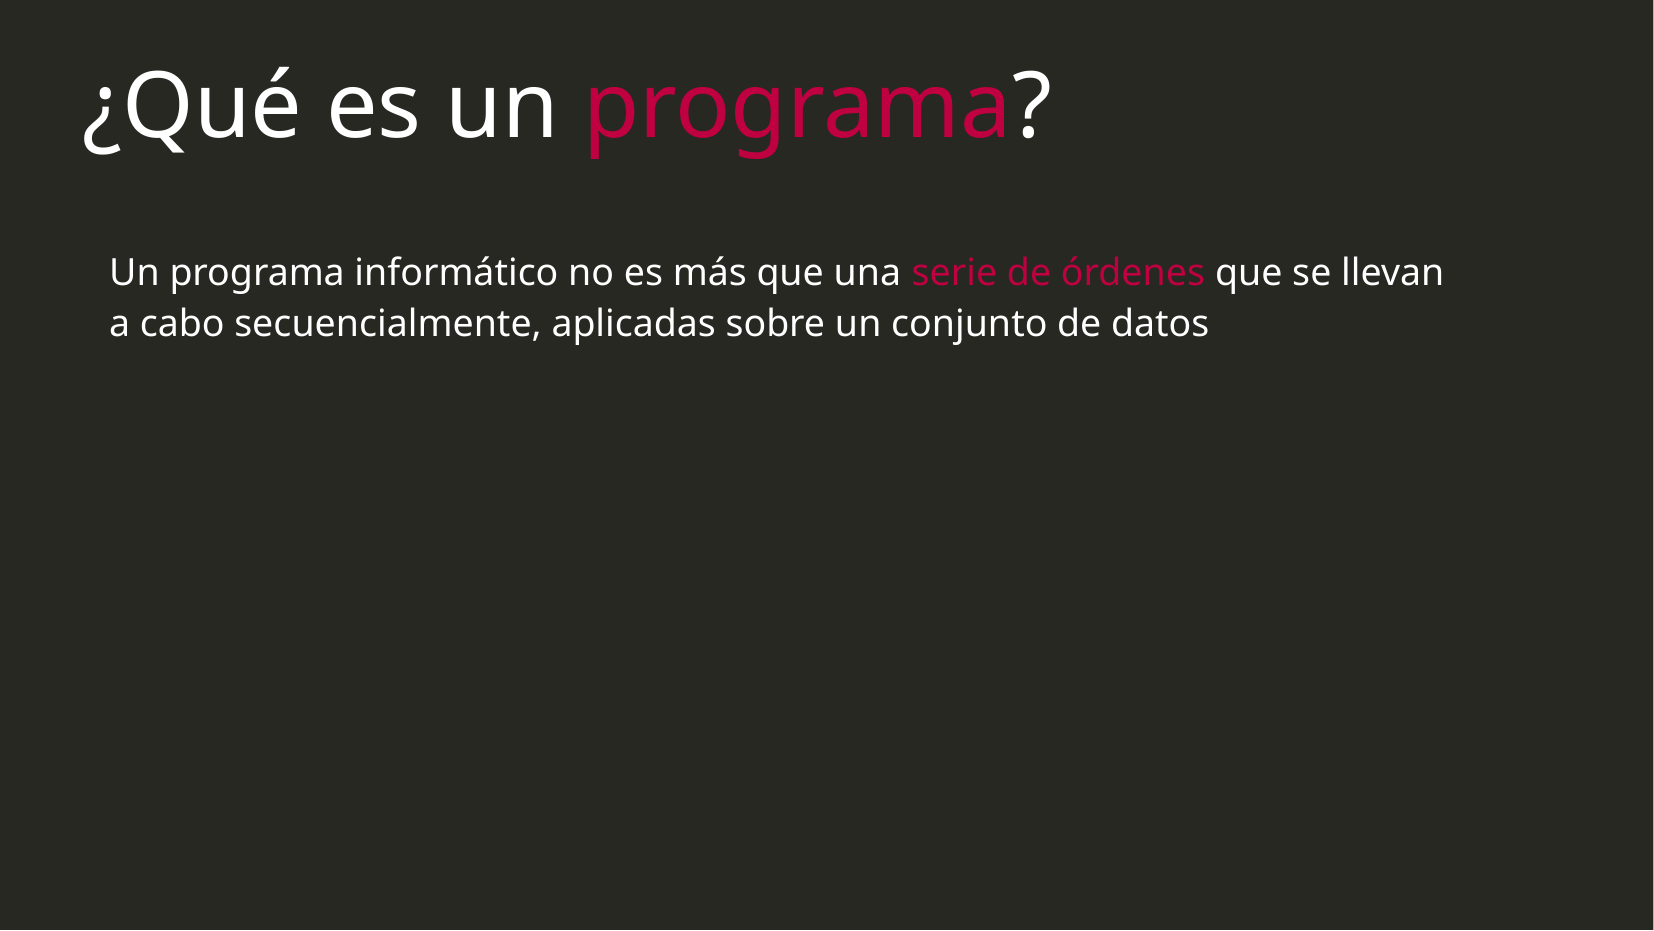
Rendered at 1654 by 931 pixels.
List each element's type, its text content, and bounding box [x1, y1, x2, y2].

text_box Un programa informático no es más que una serie de órdenes que se llevan a cabo secuencialmente, aplicadas sobre un conjunto de datos [94, 237, 1489, 343]
title ¿Qué es un programa? [82, 47, 1560, 158]
